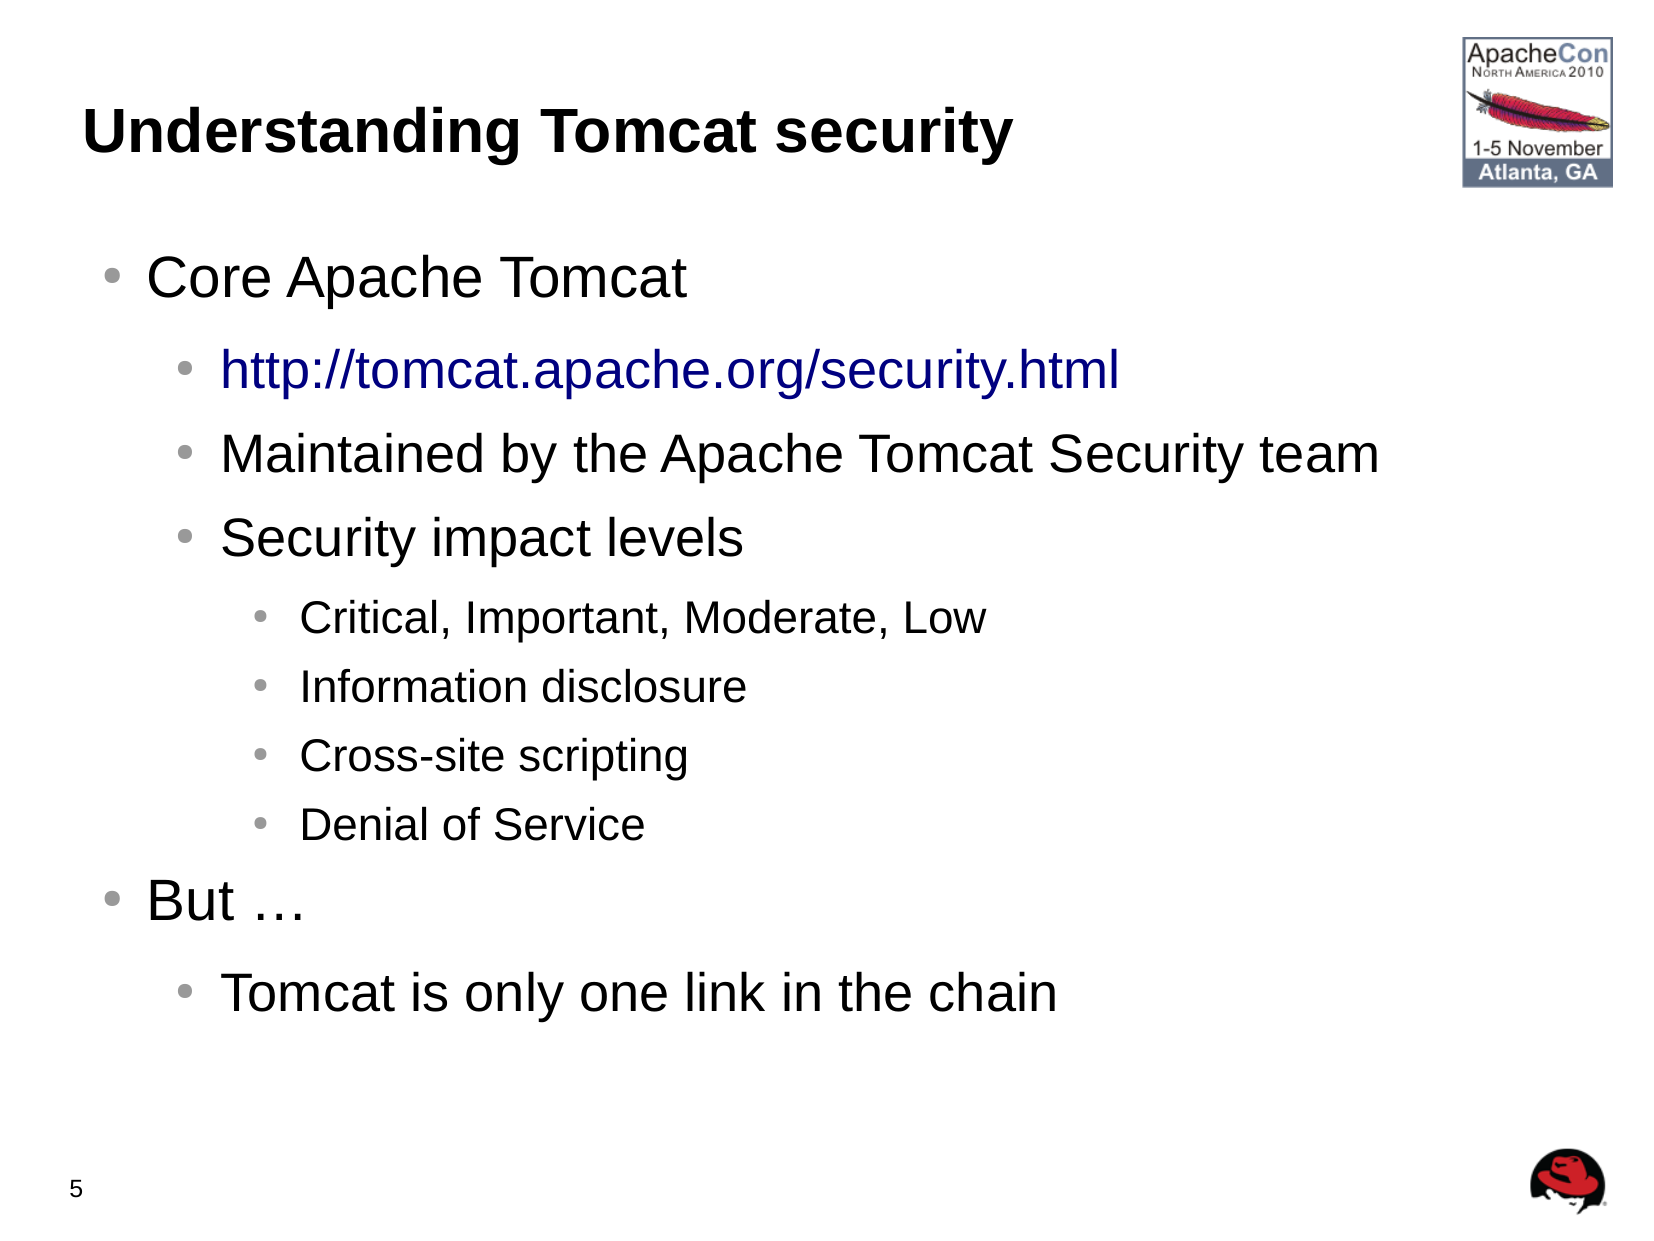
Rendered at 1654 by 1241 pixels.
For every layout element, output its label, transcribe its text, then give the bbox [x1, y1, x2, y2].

picture [1529, 1146, 1613, 1224]
title Understanding Tomcat security [82, 45, 1571, 218]
picture [1462, 37, 1613, 188]
list Core Apache Tomcat http://tomcat.apache.org/security.html Maintained by the Apache Tomcat Security team Security impact levels Critical, Important, Moderate, Low Information disclosure Cross-site scripting Denial of Service But … Tomcat is only one link in the chain [86, 244, 1576, 1024]
